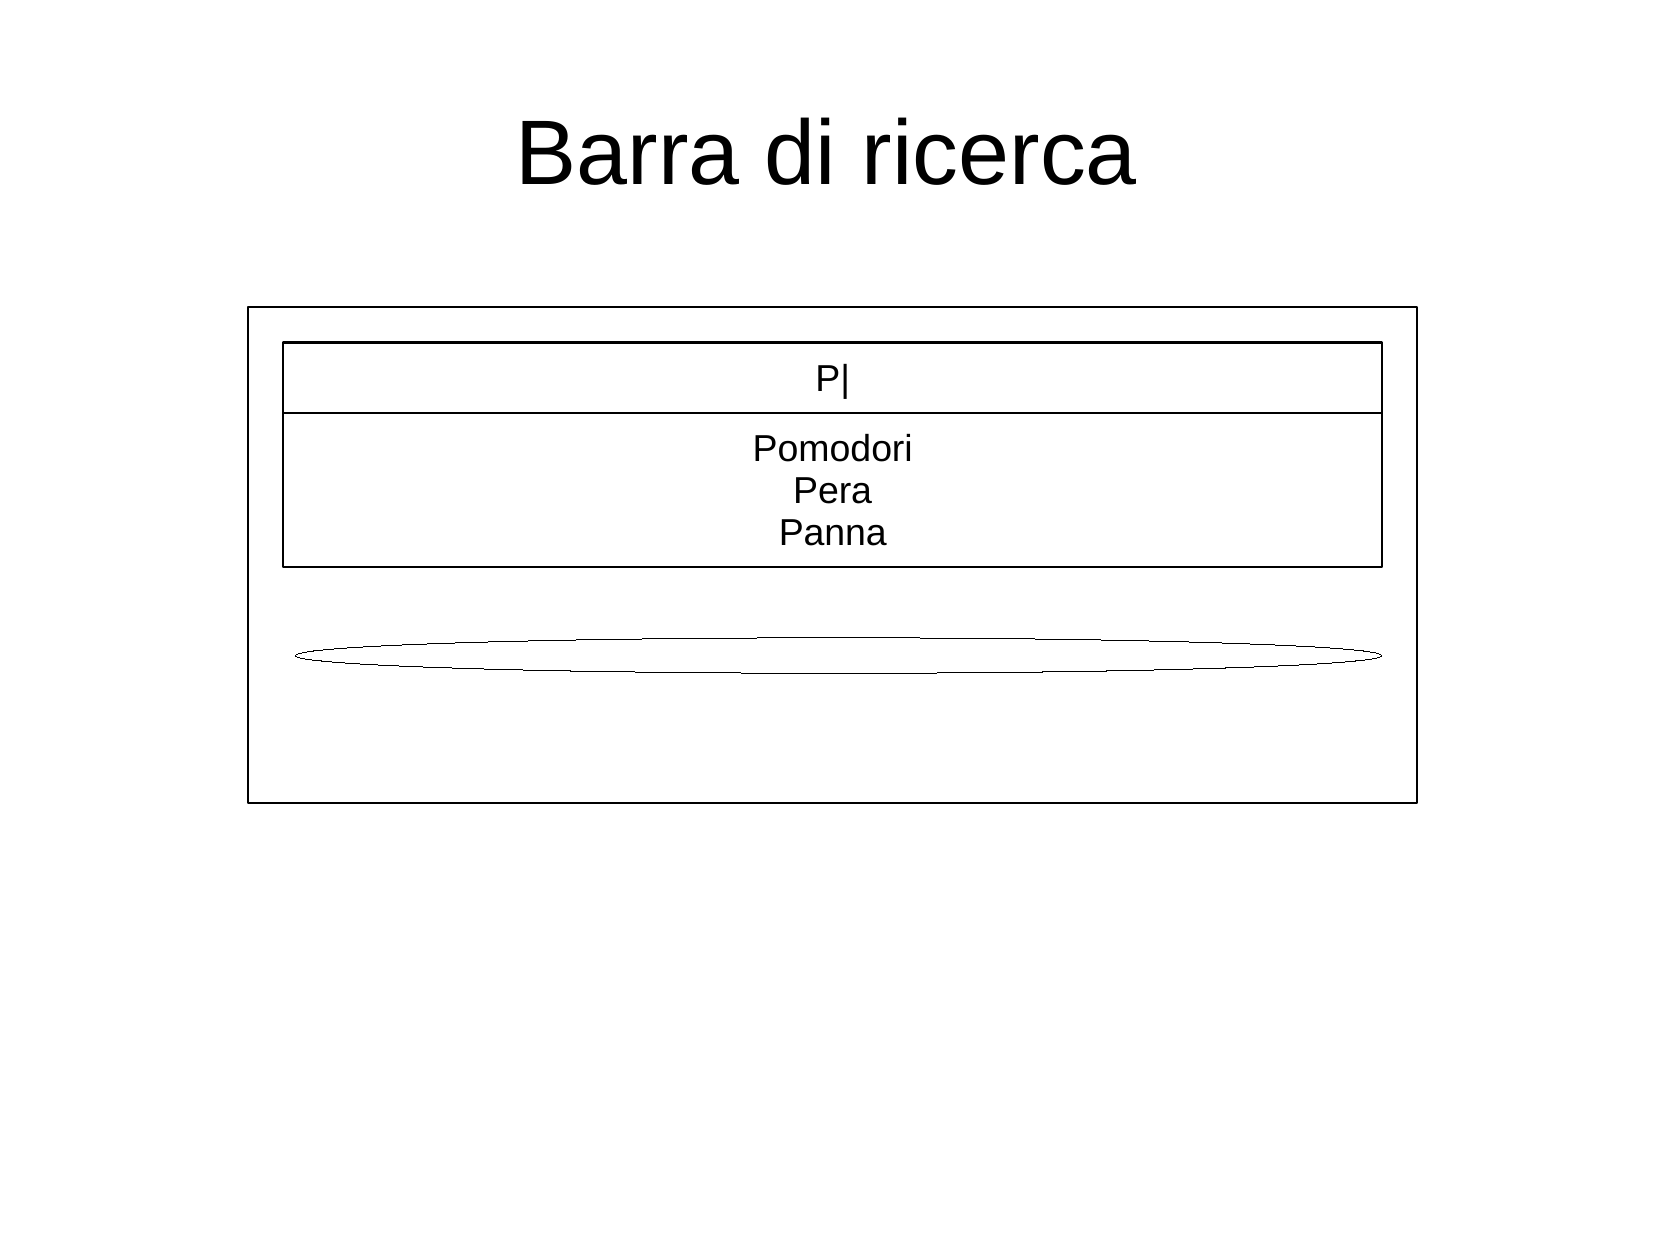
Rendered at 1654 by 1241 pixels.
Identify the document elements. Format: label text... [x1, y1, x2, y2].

text_box P| [283, 342, 1382, 413]
title Barra di ricerca [82, 49, 1571, 257]
text_box Pomodori Pera Panna [283, 413, 1382, 567]
